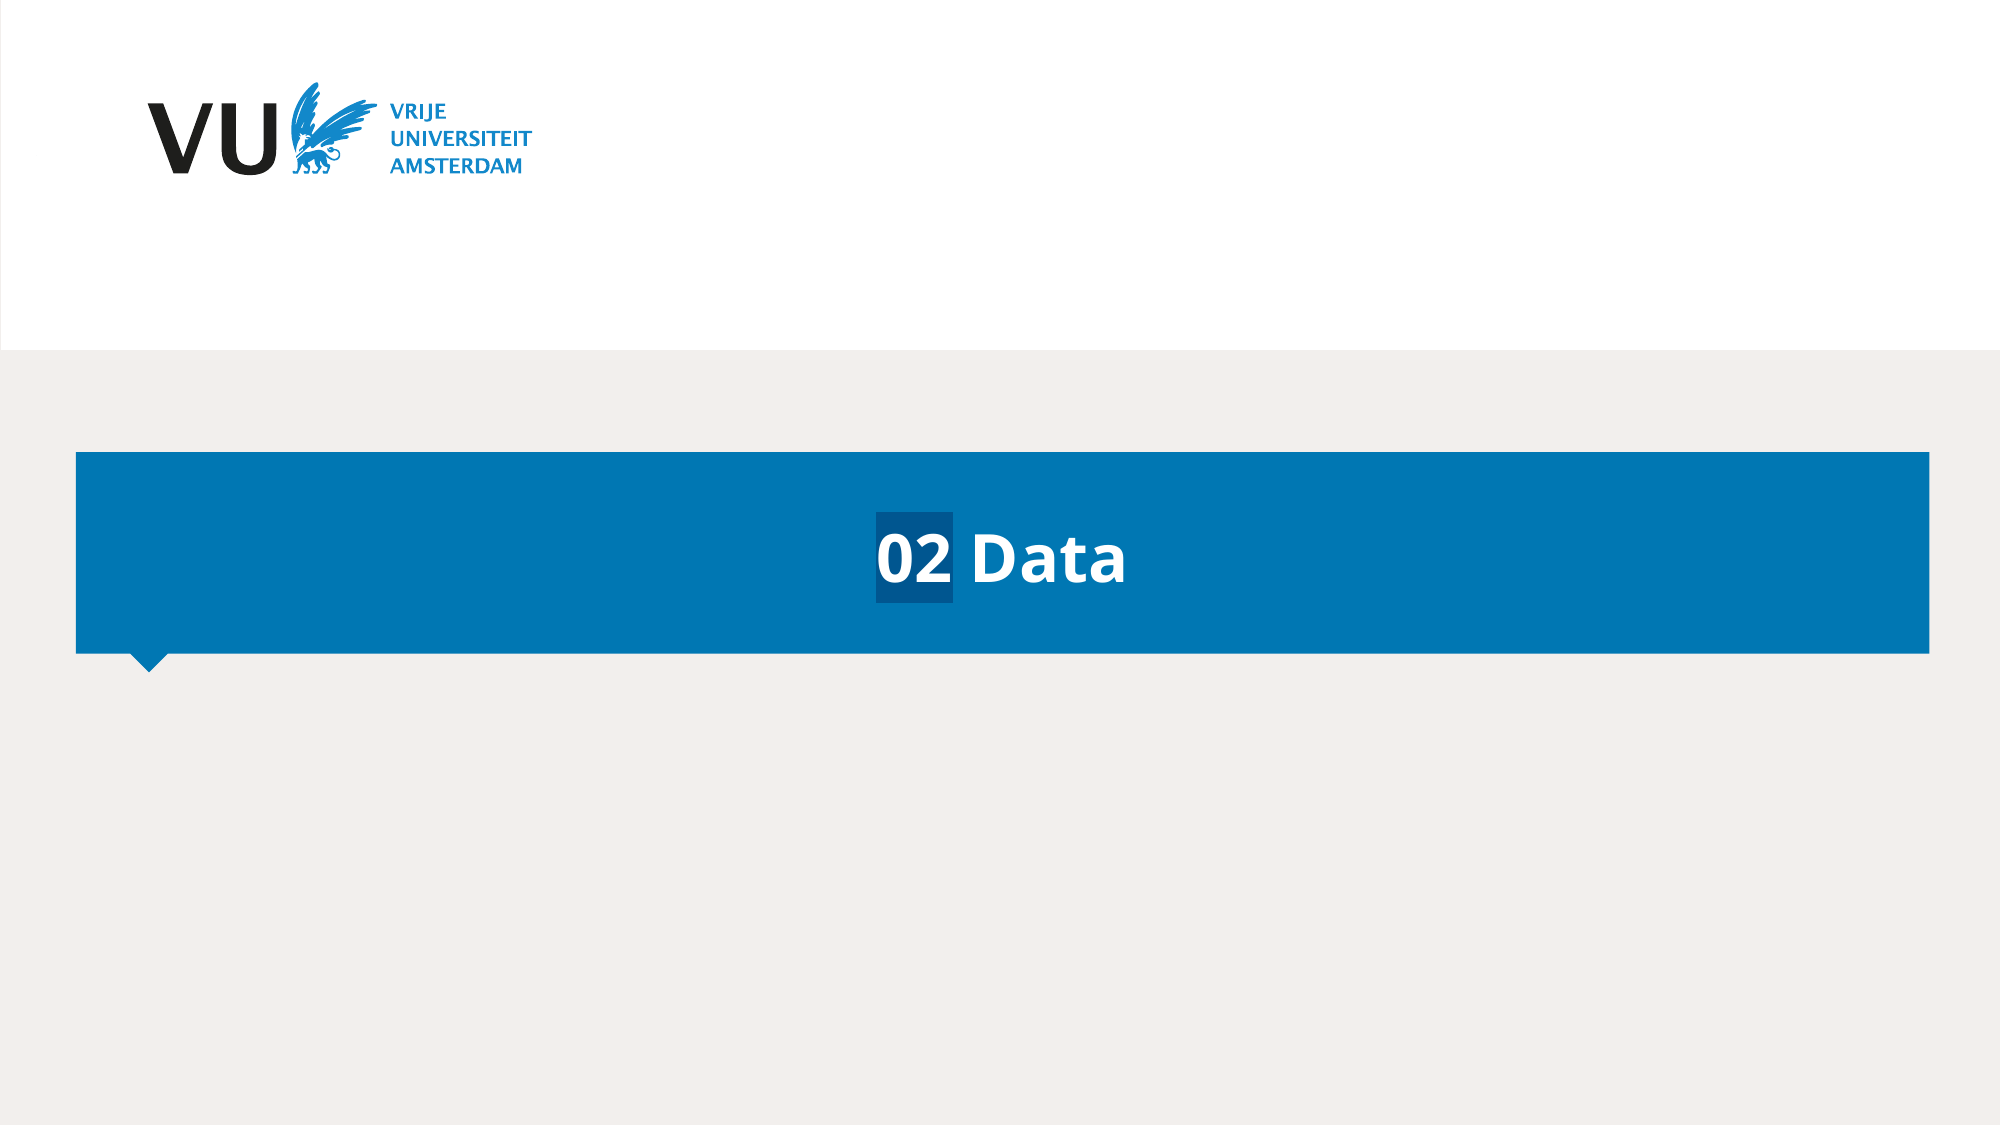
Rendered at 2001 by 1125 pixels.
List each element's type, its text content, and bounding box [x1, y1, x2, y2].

list 02 Data [75, 452, 1930, 673]
